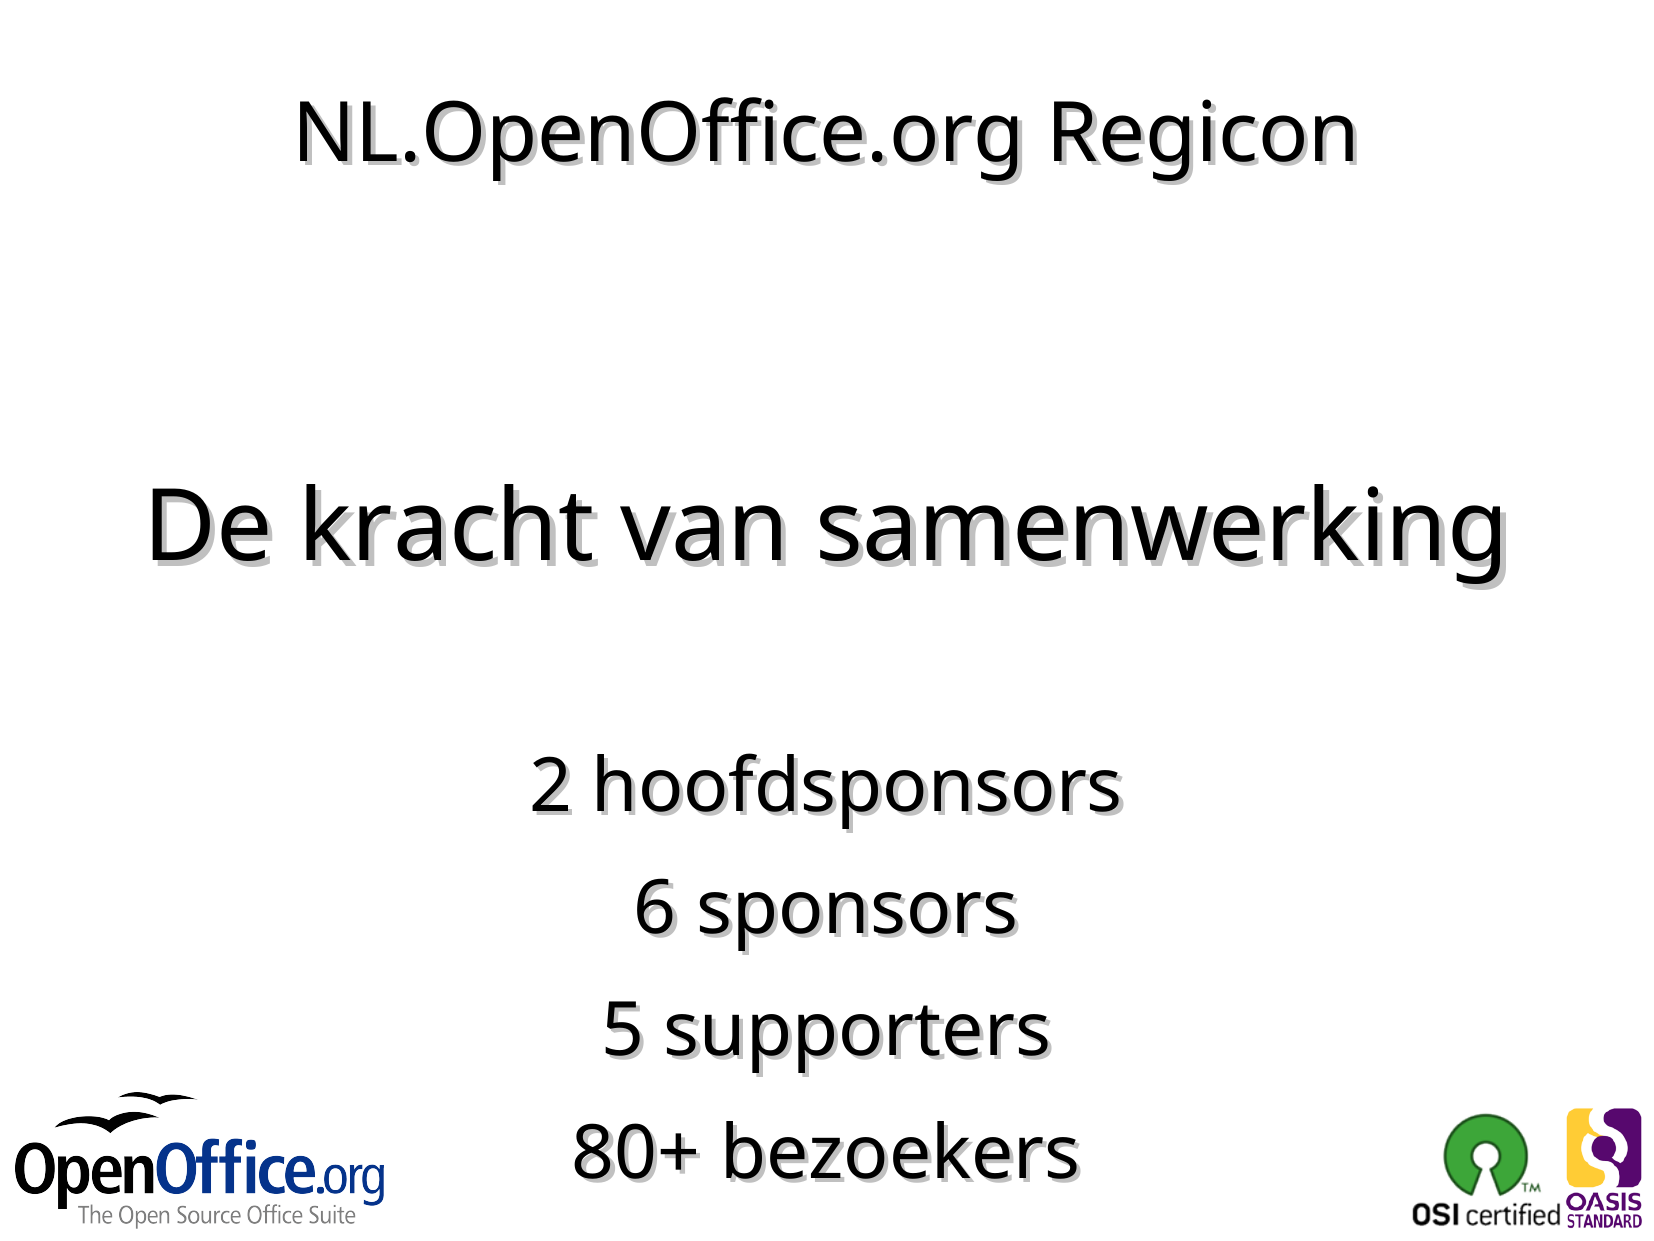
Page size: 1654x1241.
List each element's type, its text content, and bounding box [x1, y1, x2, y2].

picture [15, 1092, 384, 1229]
picture [1405, 1102, 1654, 1238]
list De kracht van samenwerking 2 hoofdsponsors 6 sponsors 5 supporters 80+ bezoekers [82, 295, 1571, 1116]
title NL.OpenOffice.org Regicon [82, 49, 1571, 207]
